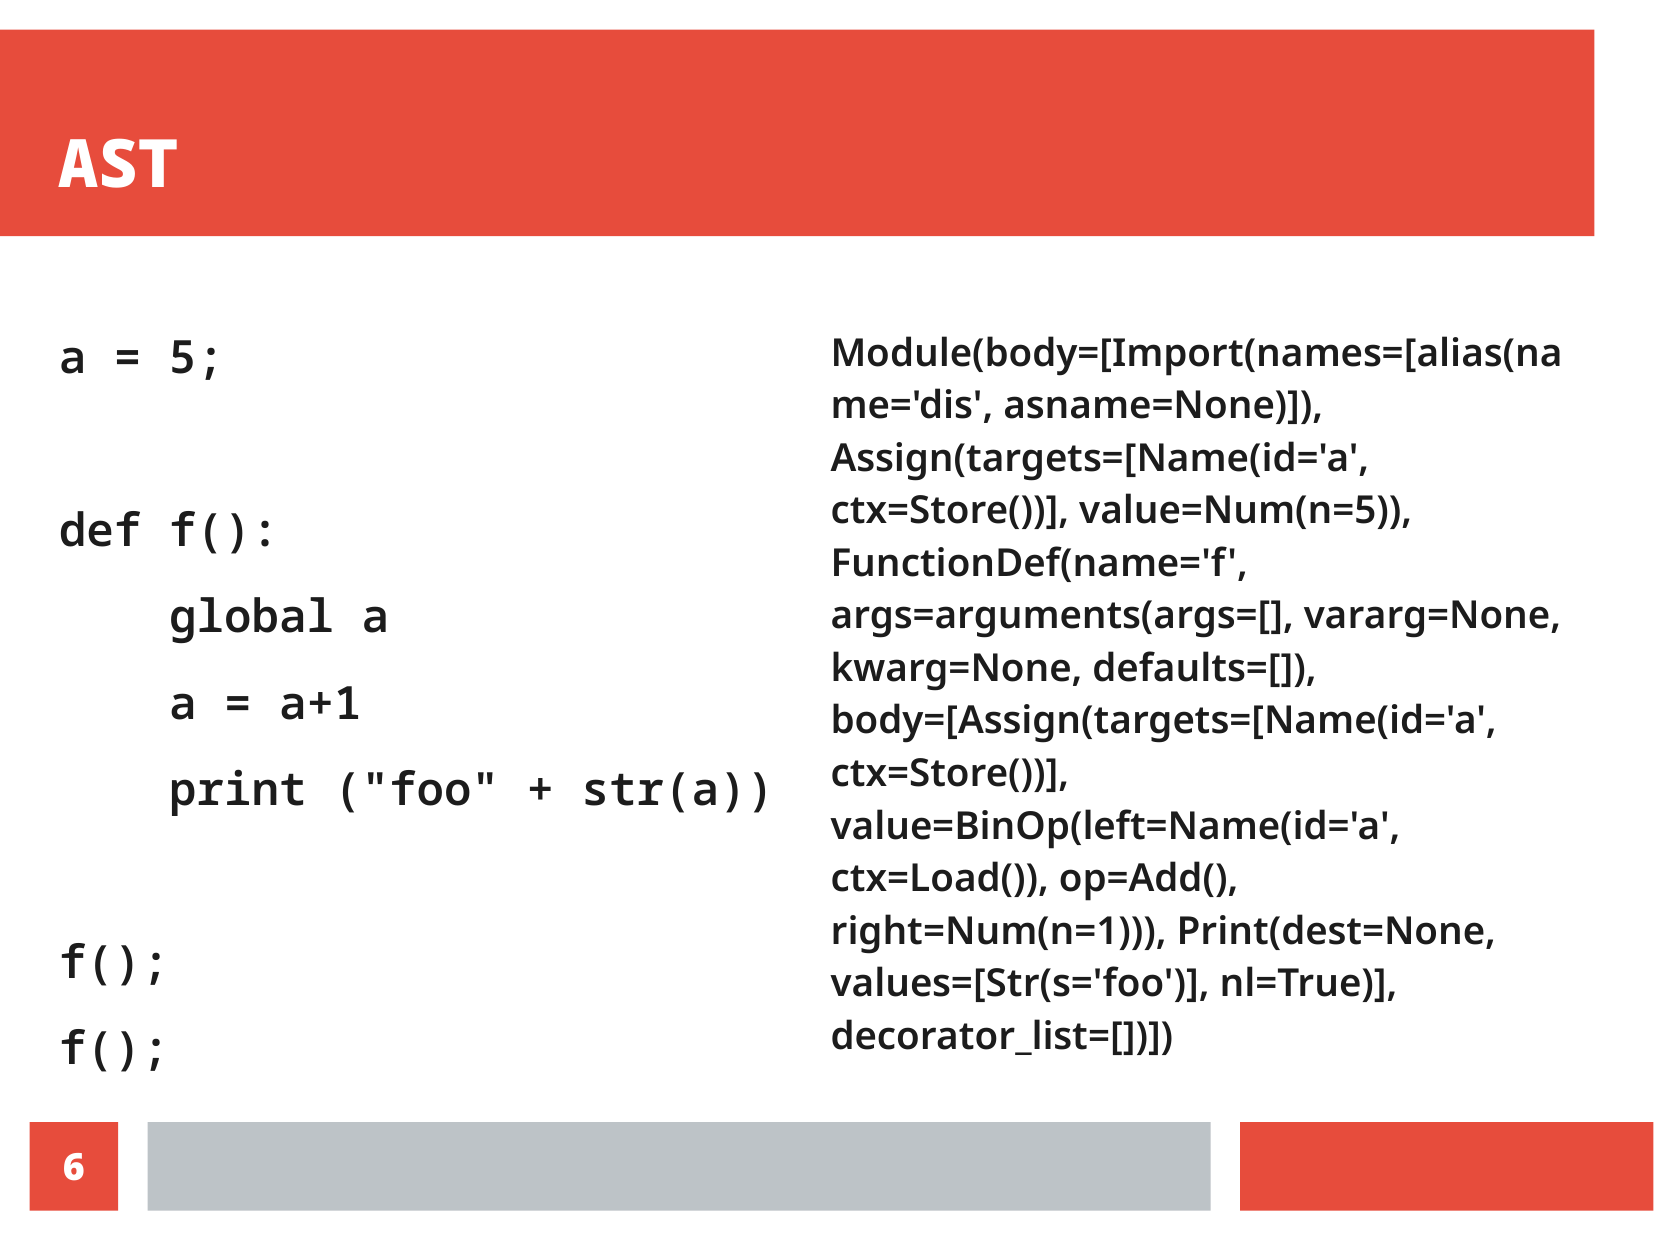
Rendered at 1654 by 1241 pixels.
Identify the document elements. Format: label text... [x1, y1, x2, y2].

list a = 5; def f(): global a a = a+1 print ("foo" + str(a)) f(); f(); [59, 324, 794, 1093]
list Module(body=[Import(names=[alias(name='dis', asname=None)]), Assign(targets=[Name(id='a', ctx=Store())], value=Num(n=5)), FunctionDef(name='f', args=arguments(args=[], vararg=None, kwarg=None, defaults=[]), body=[Assign(targets=[Name(id='a', ctx=Store())], value=BinOp(left=Name(id='a', ctx=Load()), op=Add(), right=Num(n=1))), Print(dest=None, values=[Str(s='foo')], nl=True)], decorator_list=[])]) [830, 324, 1566, 1093]
title AST [59, 59, 1595, 207]
